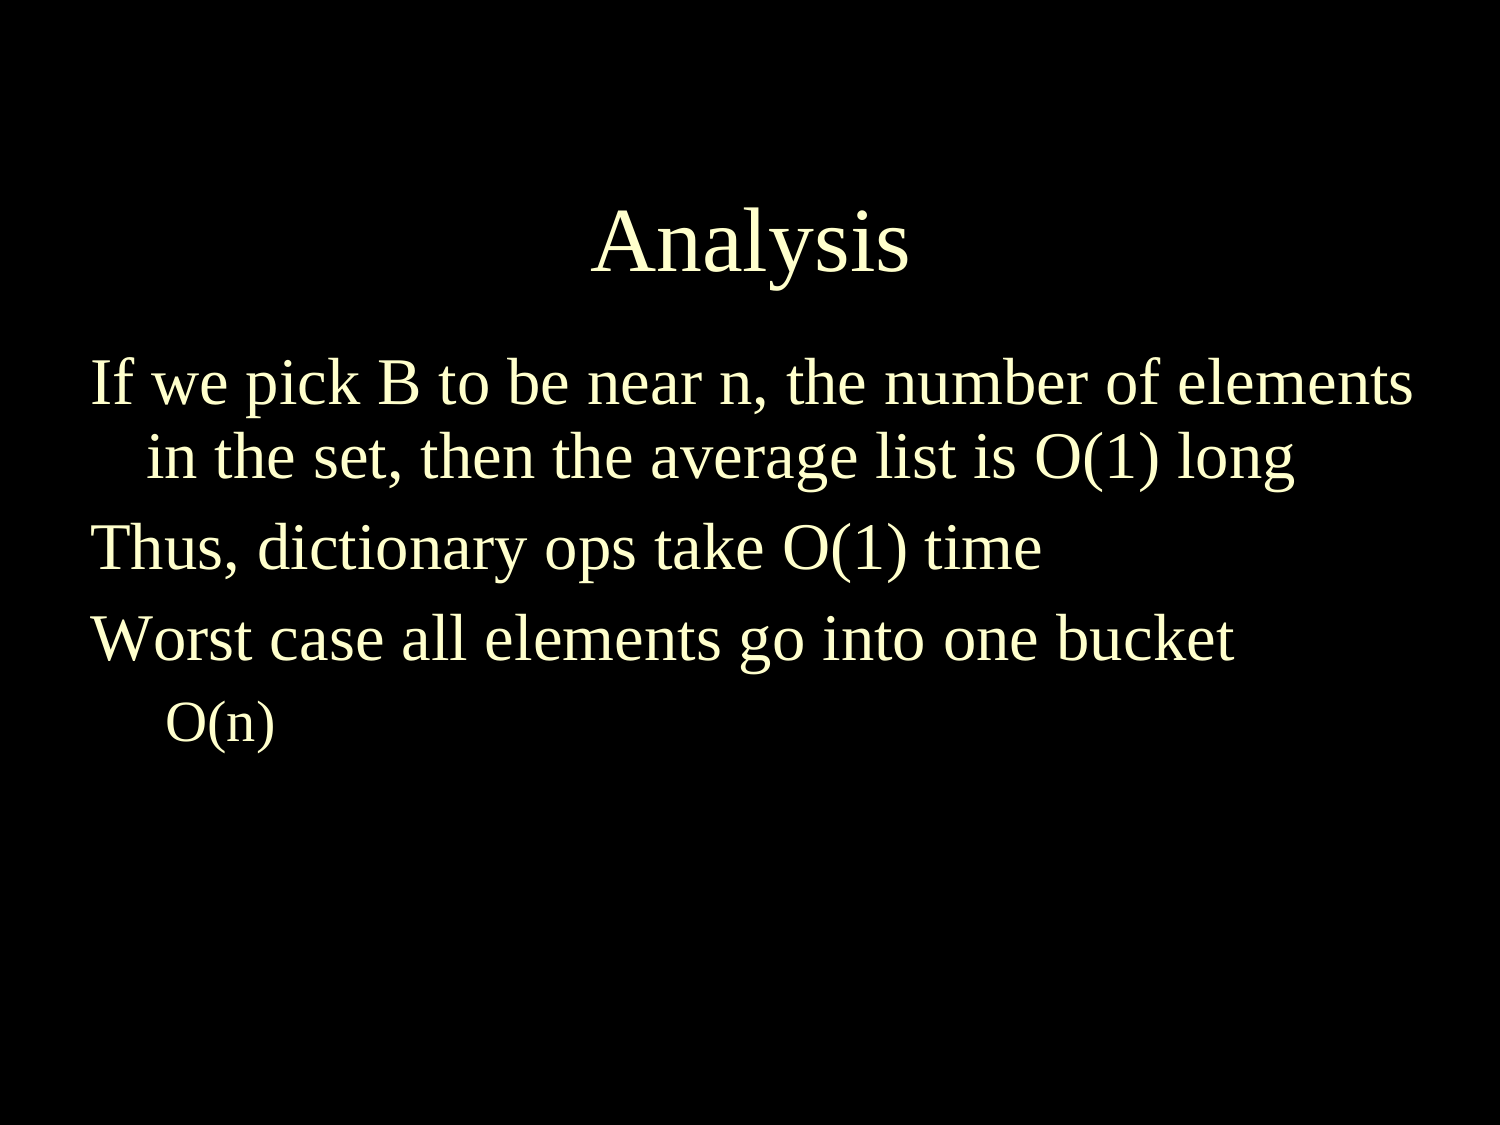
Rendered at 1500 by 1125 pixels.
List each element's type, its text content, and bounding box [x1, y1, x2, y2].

title Analysis [22, 145, 1480, 336]
list If we pick B to be near n, the number of elements in the set, then the average list is O(1) long Thus, dictionary ops take O(1) time Worst case all elements go into one bucket O(n) [75, 337, 1463, 1016]
